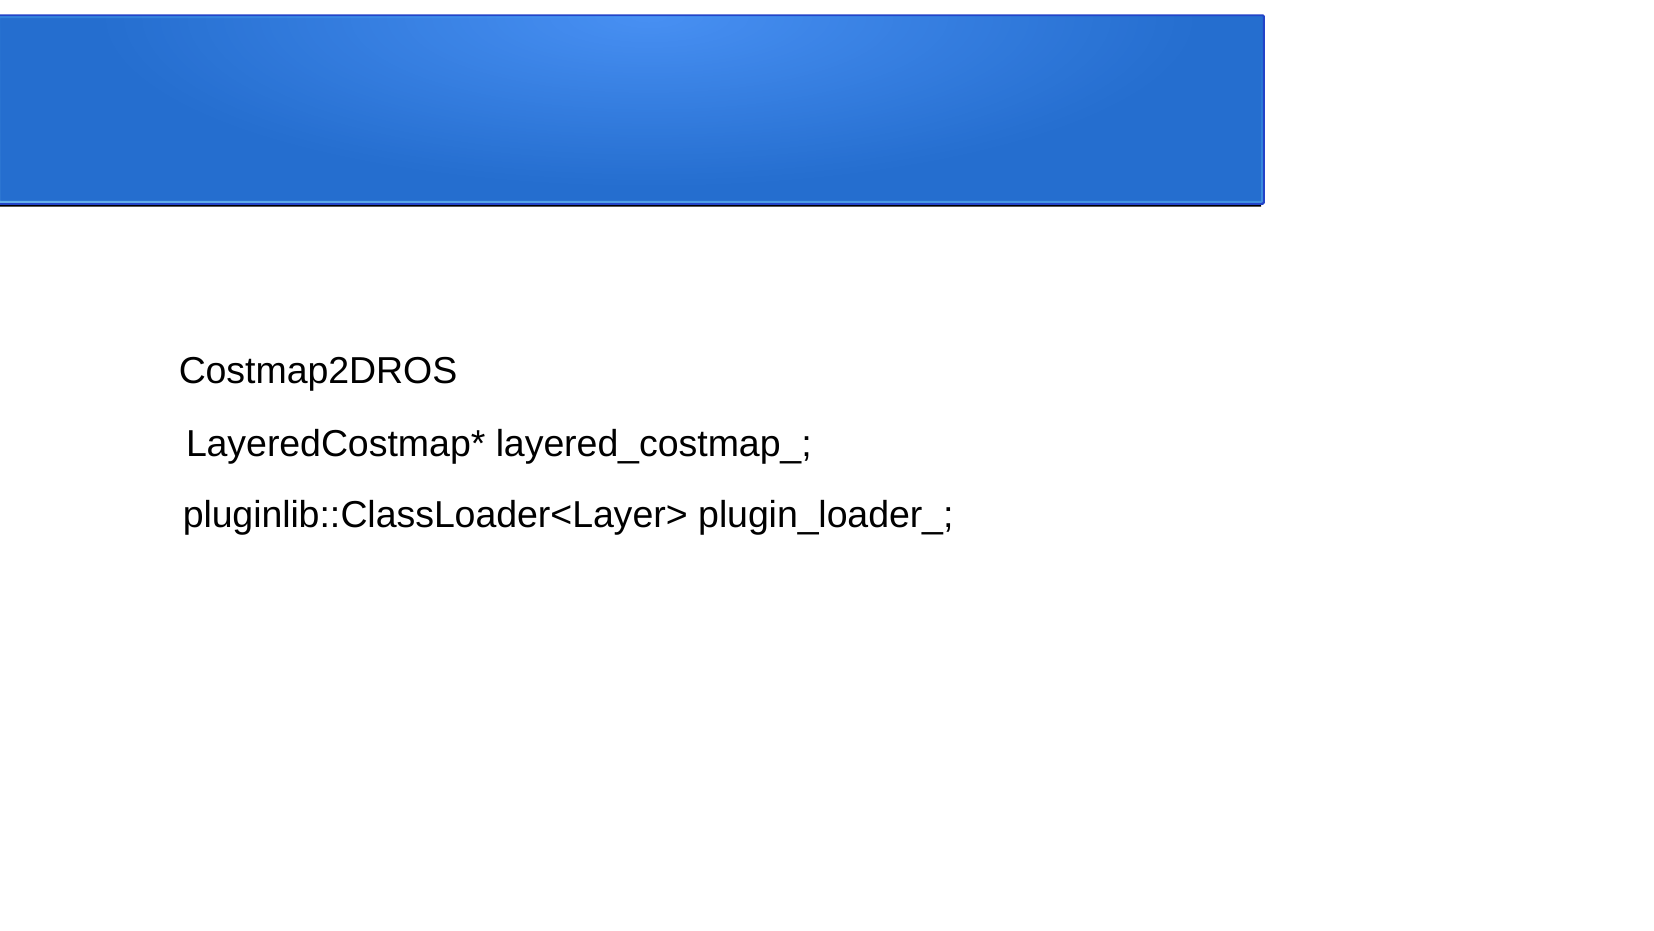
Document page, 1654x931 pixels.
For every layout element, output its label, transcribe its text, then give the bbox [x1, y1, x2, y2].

text_box Costmap2DROS [164, 342, 473, 400]
text_box pluginlib::ClassLoader<Layer> plugin_loader_; [168, 486, 969, 544]
text_box LayeredCostmap* layered_costmap_; [171, 415, 827, 473]
